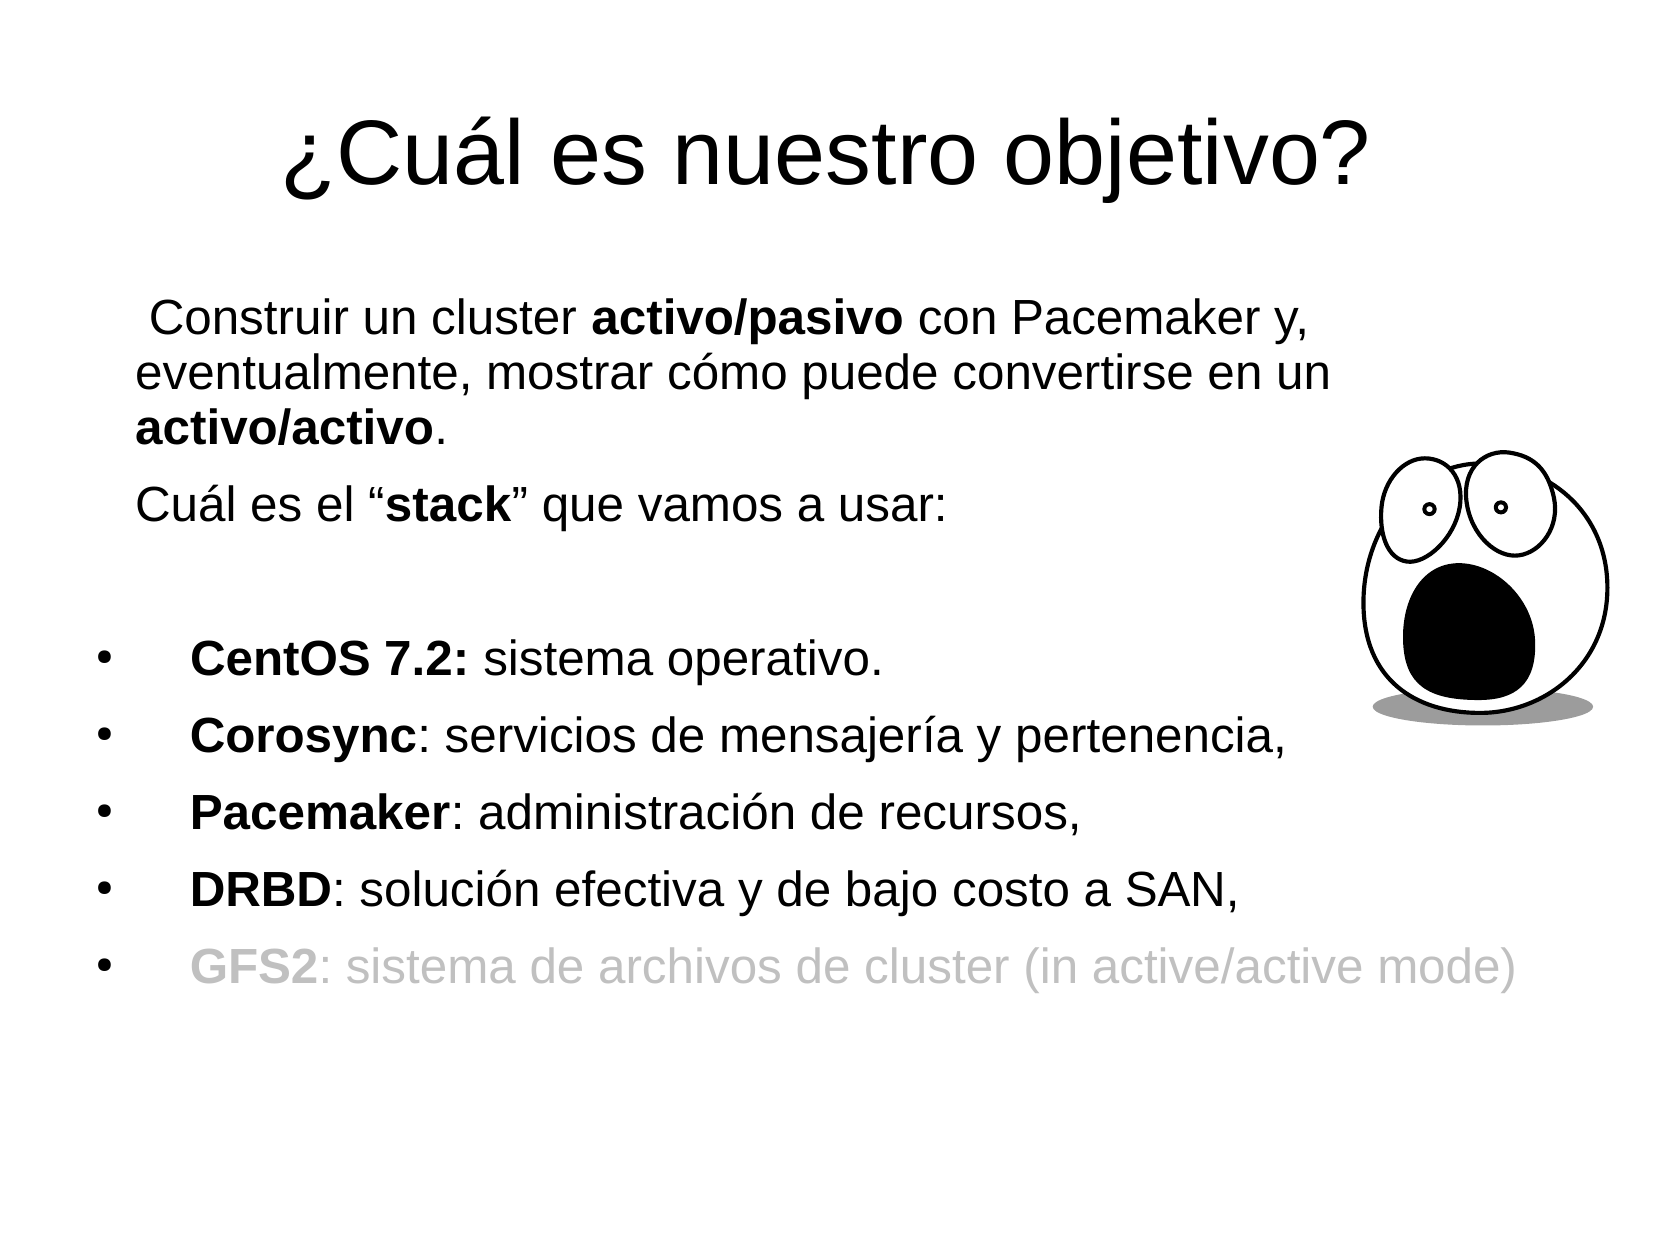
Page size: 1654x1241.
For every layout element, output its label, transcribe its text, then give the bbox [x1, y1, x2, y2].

picture [1334, 437, 1637, 739]
title ¿Cuál es nuestro objetivo? [82, 49, 1571, 257]
list Construir un cluster activo/pasivo con Pacemaker y, eventualmente, mostrar cómo puede convertirse en un activo/activo. Cuál es el “stack” que vamos a usar: CentOS 7.2: sistema operativo. Corosync: servicios de mensajería y pertenencia, Pacemaker: administración de recursos, DRBD: solución efectiva y de bajo costo a SAN, GFS2: sistema de archivos de cluster (in active/active mode) [82, 290, 1571, 1010]
